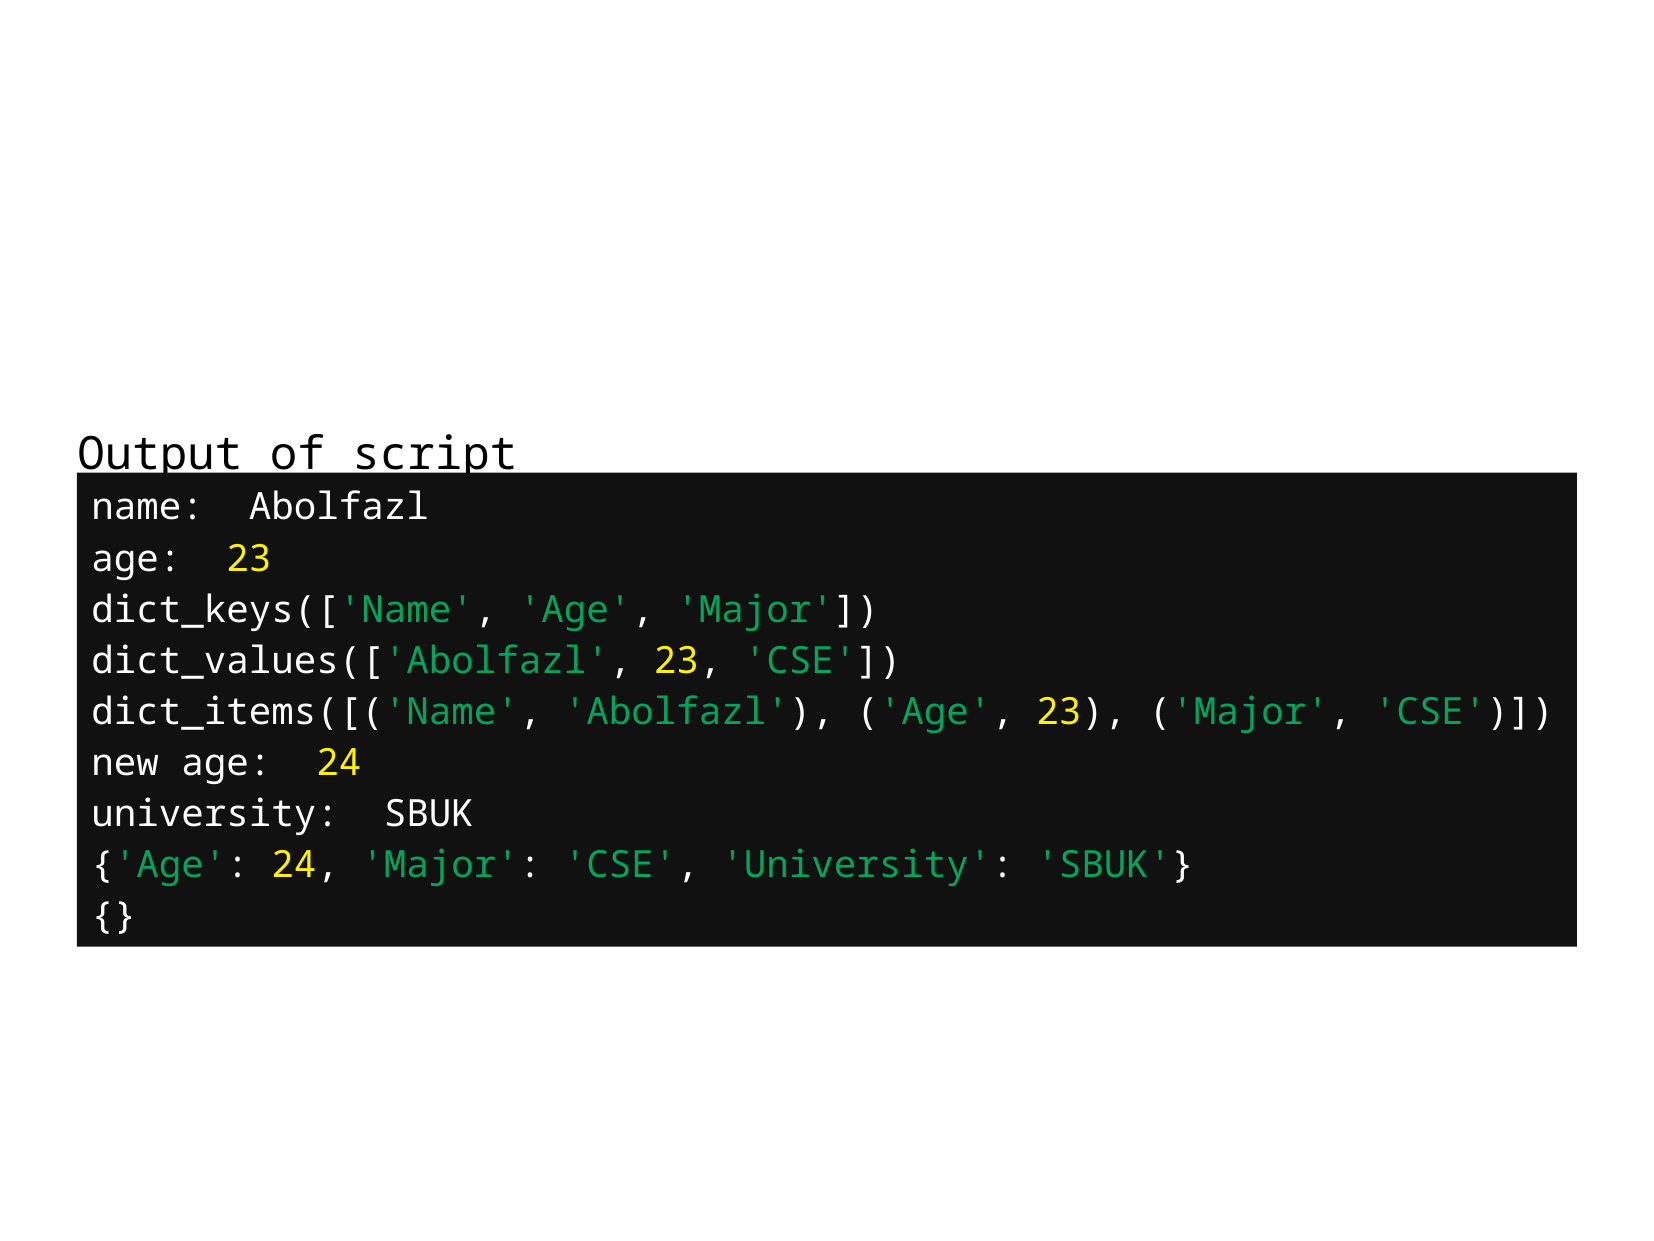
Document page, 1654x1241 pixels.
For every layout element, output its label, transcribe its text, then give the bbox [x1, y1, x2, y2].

text_box Output of script [62, 413, 1591, 478]
text_box name: Abolfazl age: 23 dict_keys(['Name', 'Age', 'Major']) dict_values(['Abolfazl', 23, 'CSE']) dict_items([('Name', 'Abolfazl'), ('Age', 23), ('Major', 'CSE')]) new age: 24 university: SBUK {'Age': 24, 'Major': 'CSE', 'University': 'SBUK'} {} [76, 472, 1577, 828]
